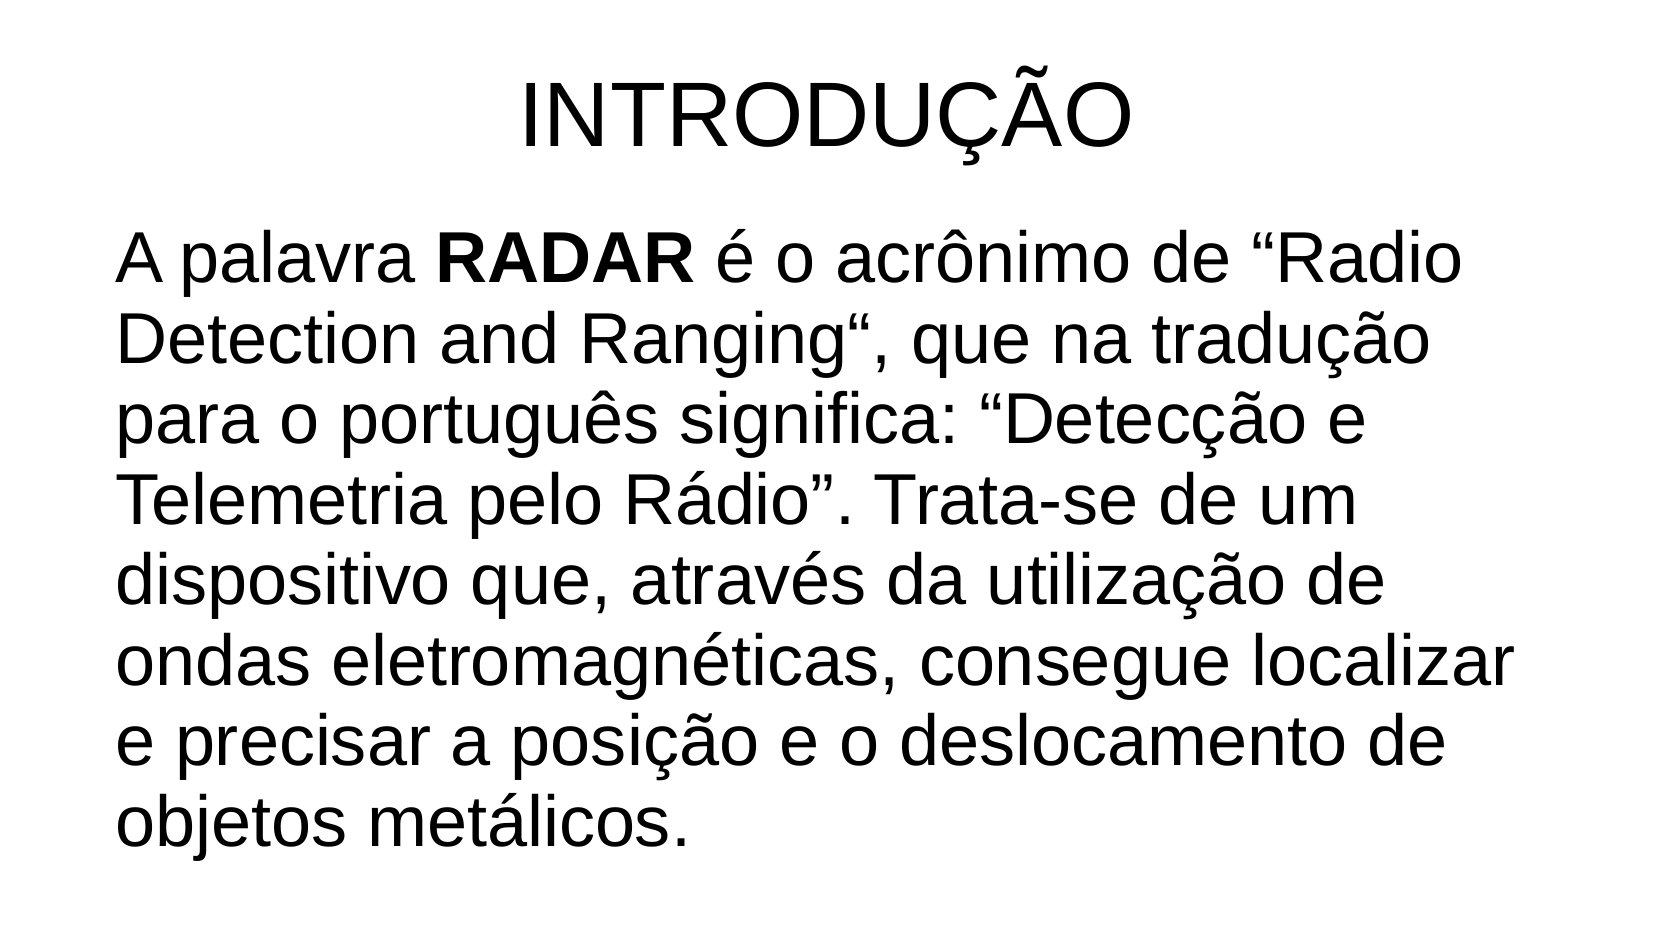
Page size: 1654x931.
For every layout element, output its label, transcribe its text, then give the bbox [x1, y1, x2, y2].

list A palavra RADAR é o acrônimo de “Radio Detection and Ranging“, que na tradução para o português significa: “Detecção e Telemetria pelo Rádio”. Trata-se de um dispositivo que, através da utilização de ondas eletromagnéticas, consegue localizar e precisar a posição e o deslocamento de objetos metálicos. [47, 217, 1571, 863]
title INTRODUÇÃO [82, 37, 1571, 193]
